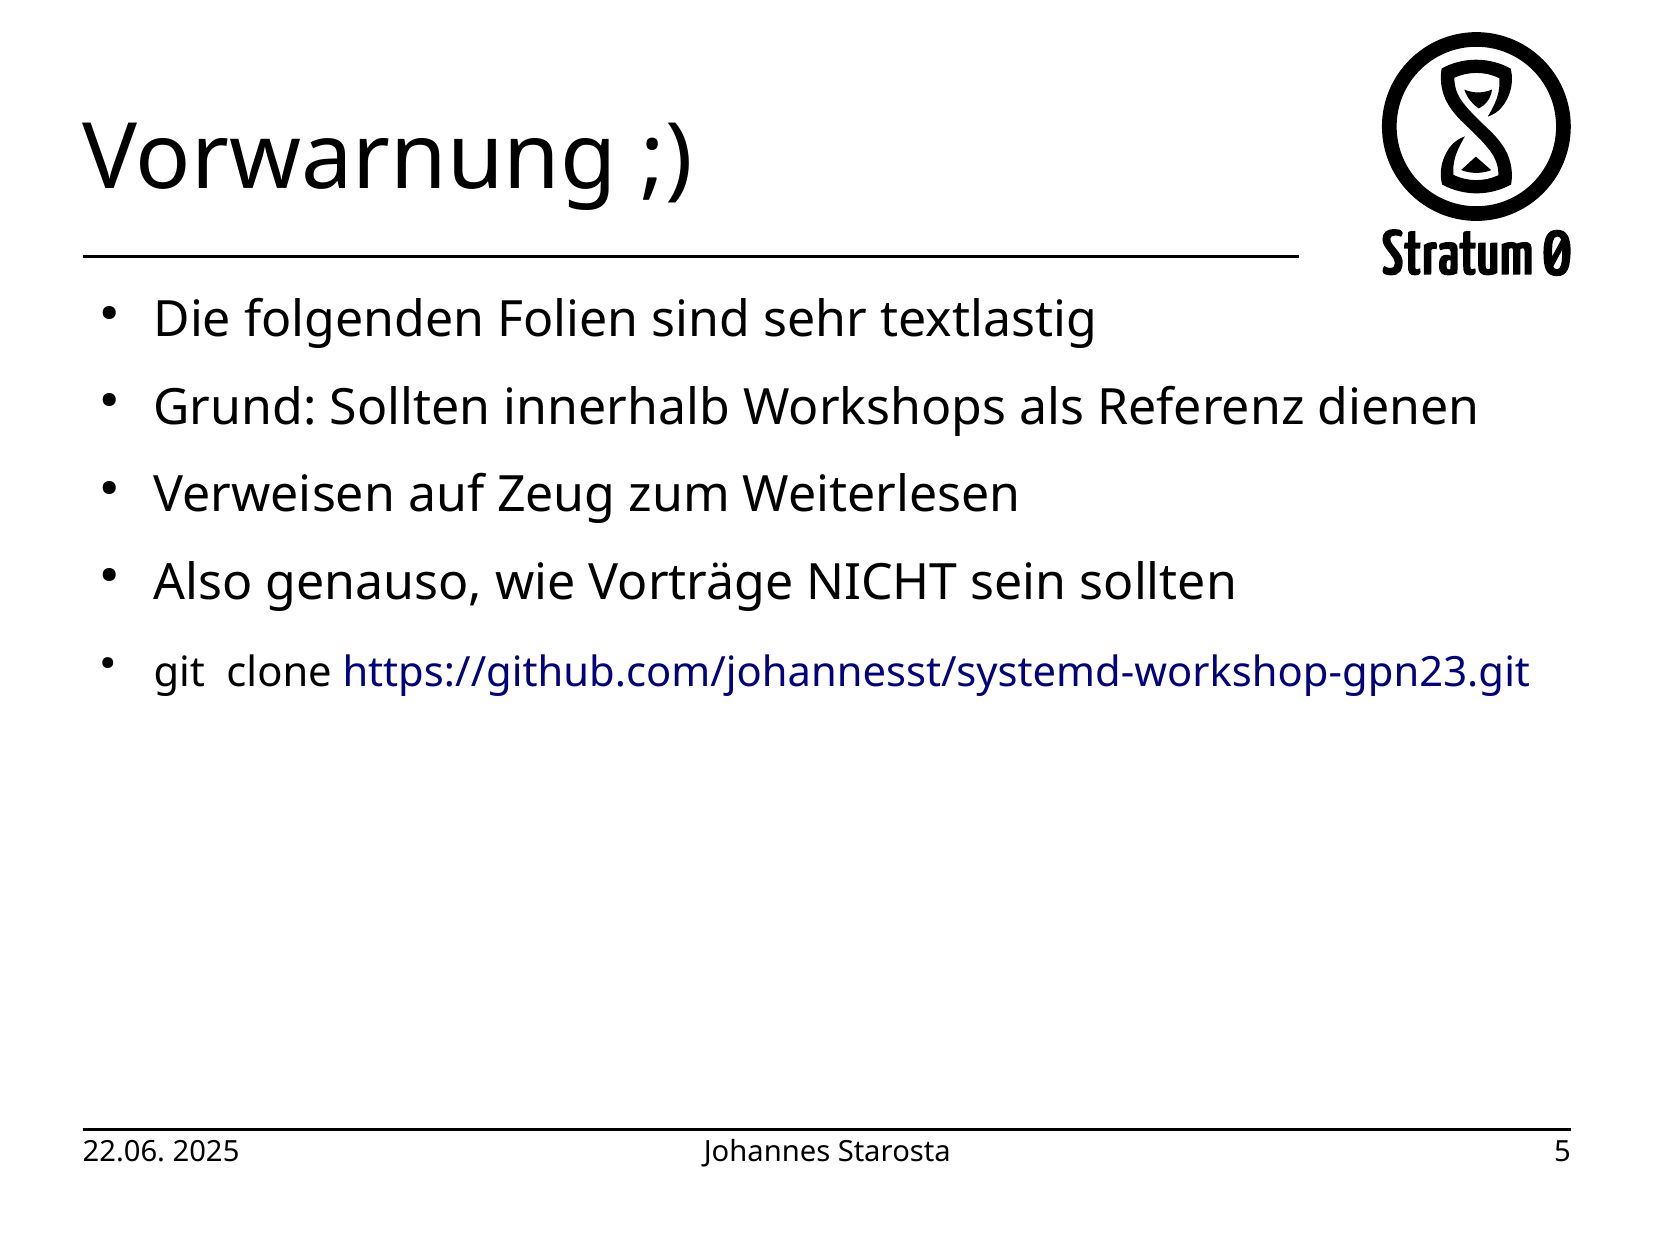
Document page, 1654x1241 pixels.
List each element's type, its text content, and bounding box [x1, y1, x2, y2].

title Vorwarnung ;) [82, 49, 1300, 257]
list Die folgenden Folien sind sehr textlastig Grund: Sollten innerhalb Workshops als Referenz dienen Verweisen auf Zeug zum Weiterlesen Also genauso, wie Vorträge NICHT sein sollten git clone https://github.com/johannesst/systemd-workshop-gpn23.git [82, 290, 1538, 1010]
